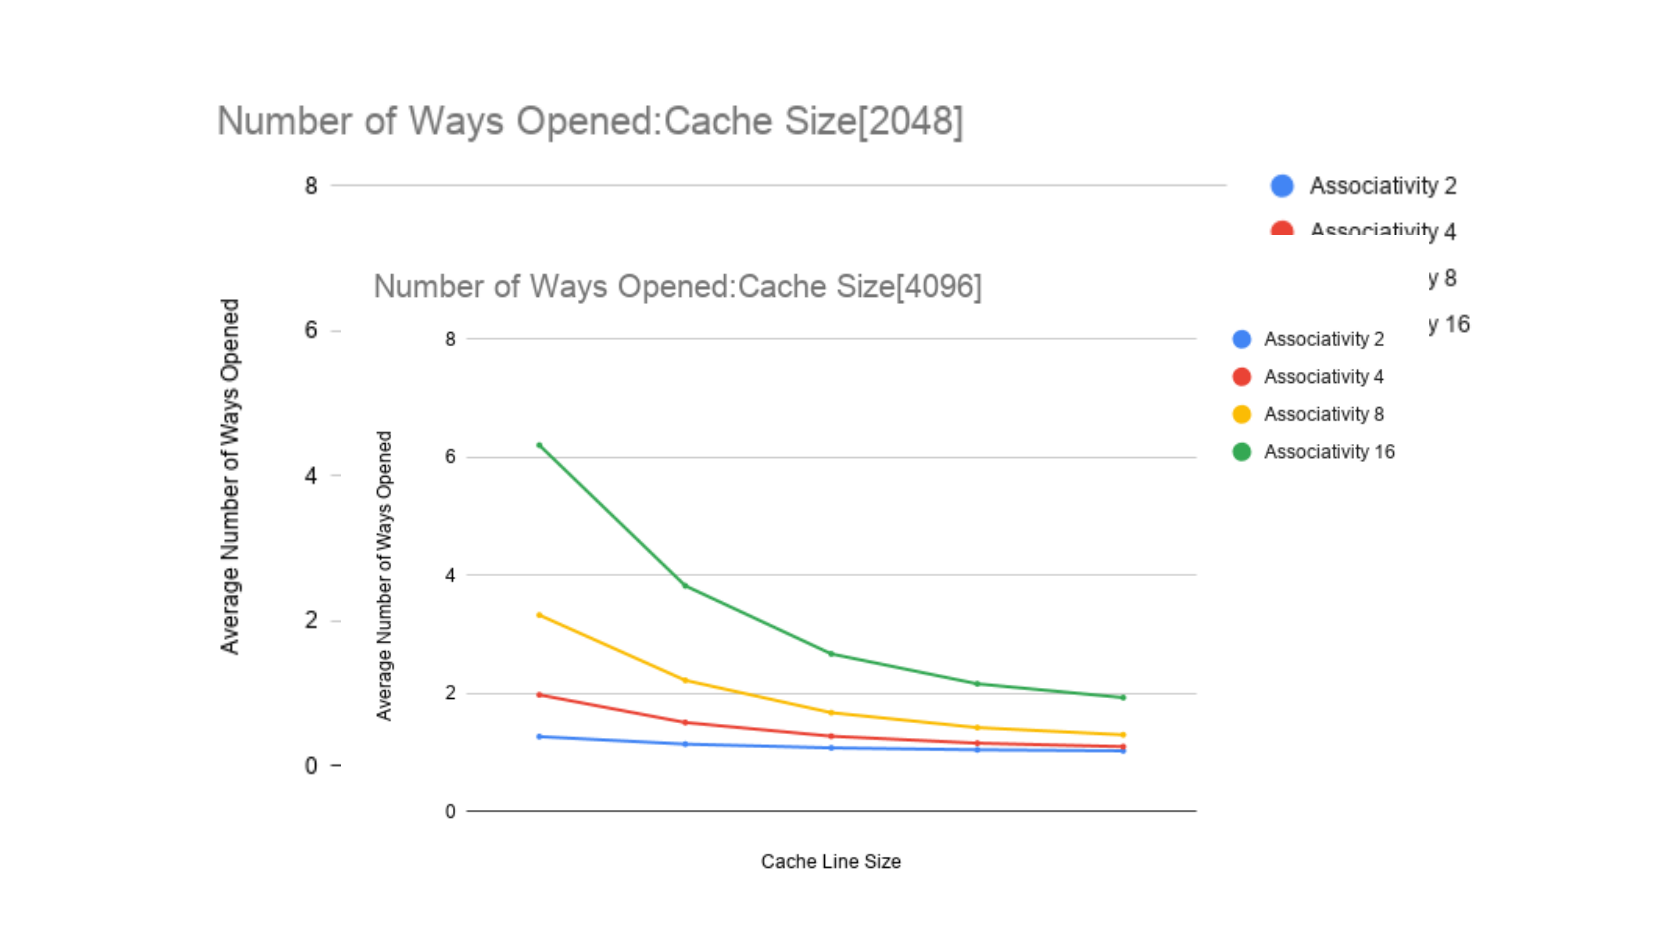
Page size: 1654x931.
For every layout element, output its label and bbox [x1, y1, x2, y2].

picture [177, 58, 1512, 906]
